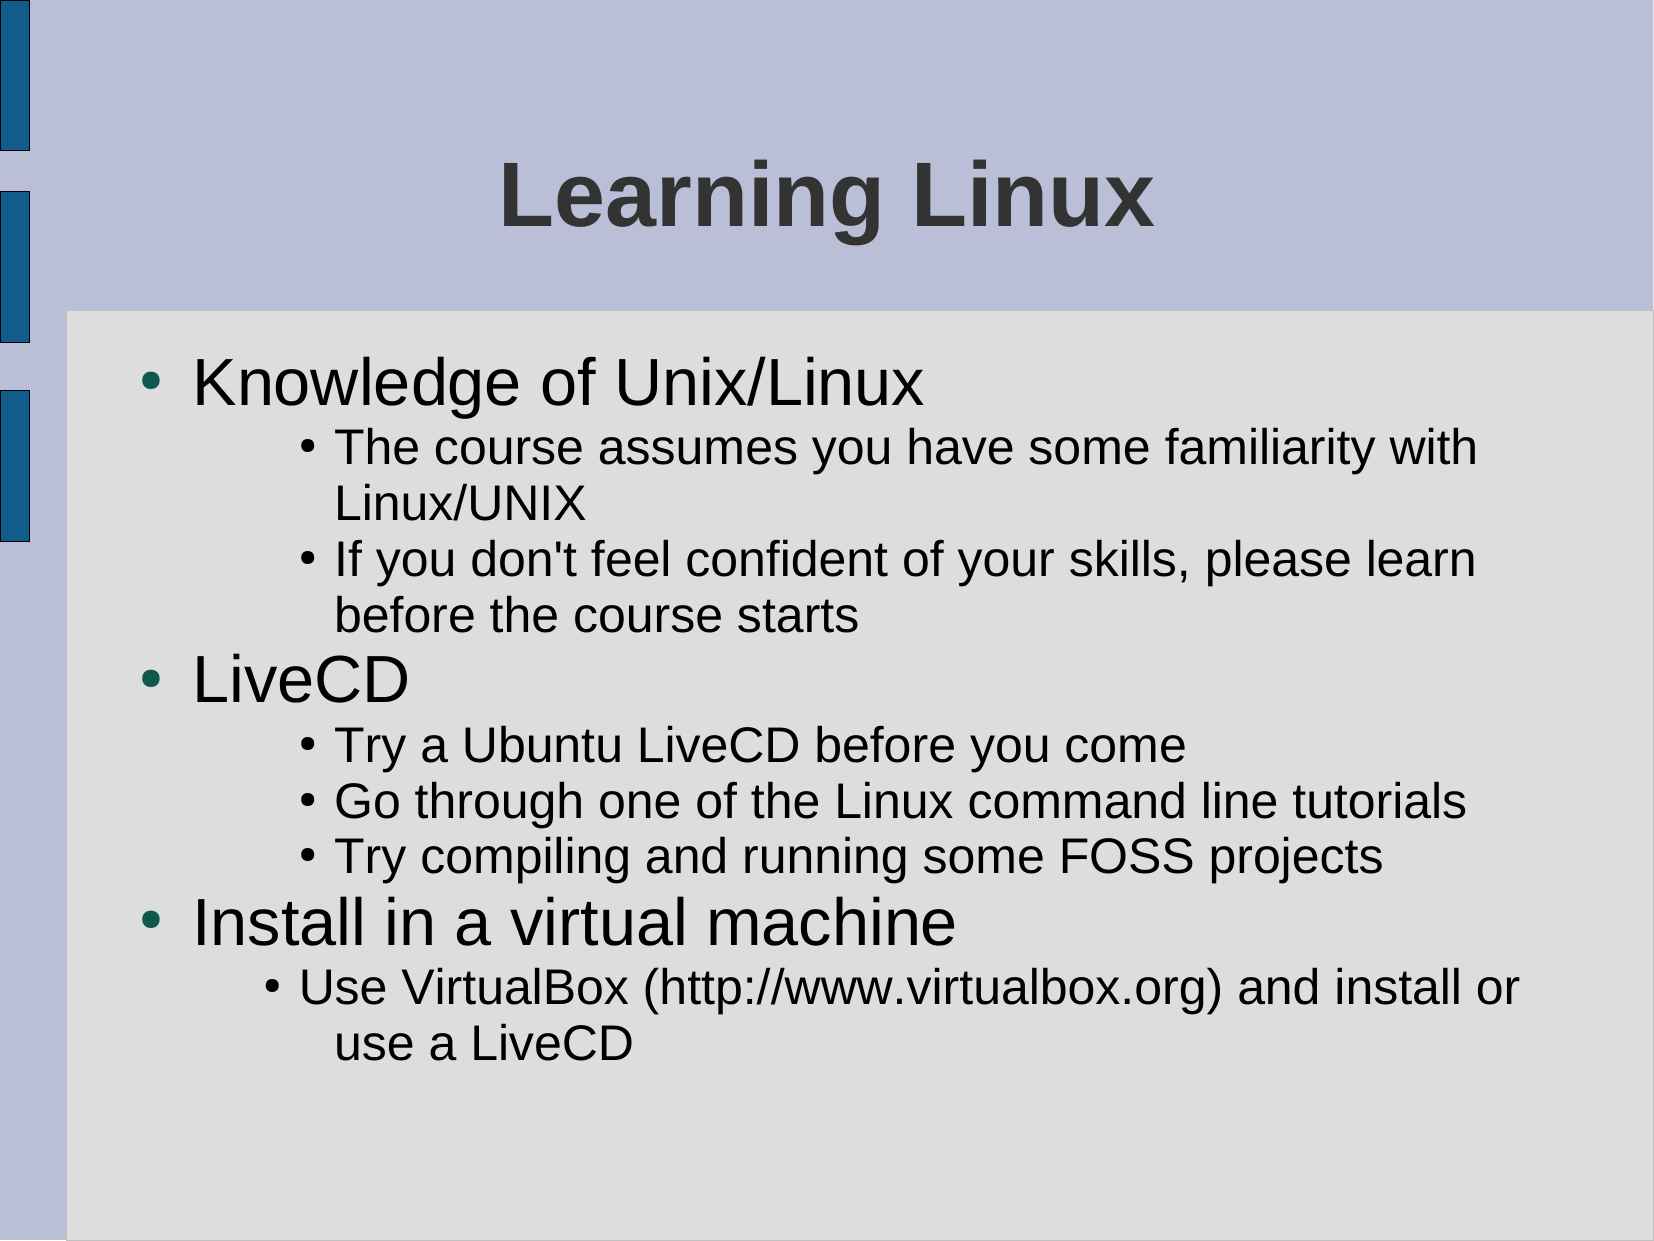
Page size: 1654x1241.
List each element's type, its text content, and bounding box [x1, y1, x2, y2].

title Learning Linux [121, 98, 1534, 291]
list Knowledge of Unix/Linux The course assumes you have some familiarity with Linux/UNIX If you don't feel confident of your skills, please learn before the course starts LiveCD Try a Ubuntu LiveCD before you come Go through one of the Linux command line tutorials Try compiling and running some FOSS projects Install in a virtual machine Use VirtualBox (http://www.virtualbox.org) and install or use a LiveCD [121, 344, 1534, 1112]
